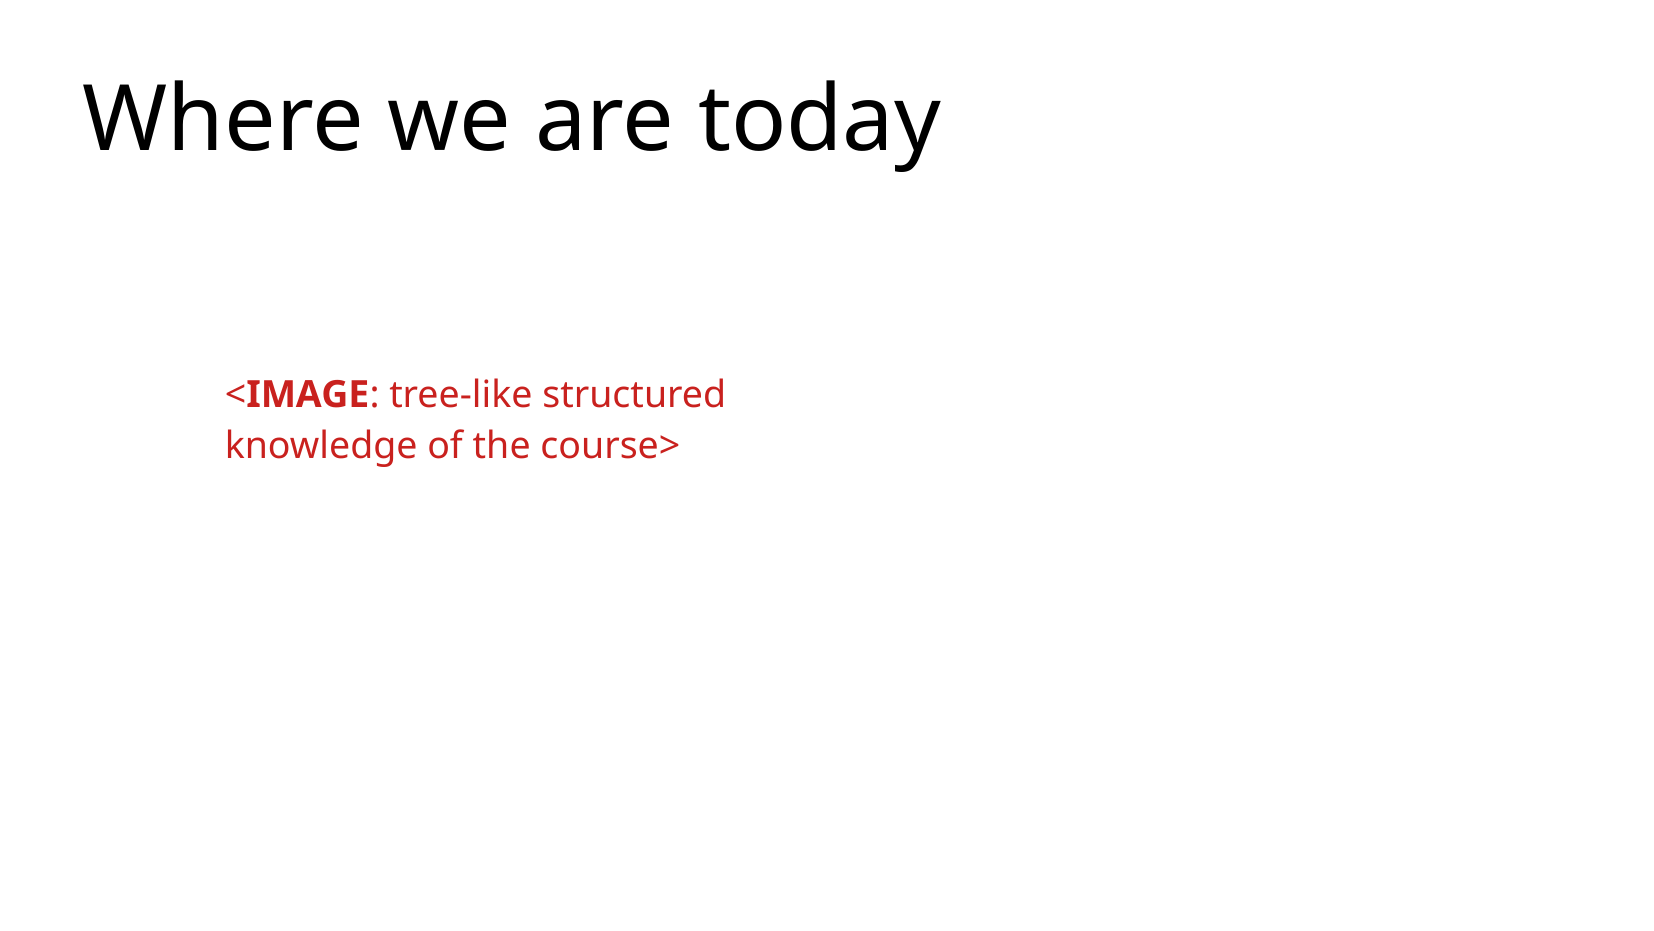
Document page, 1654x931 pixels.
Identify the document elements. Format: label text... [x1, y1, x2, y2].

title Where we are today [82, 37, 1571, 193]
text_box <IMAGE: tree-like structured knowledge of the course> [210, 360, 886, 468]
